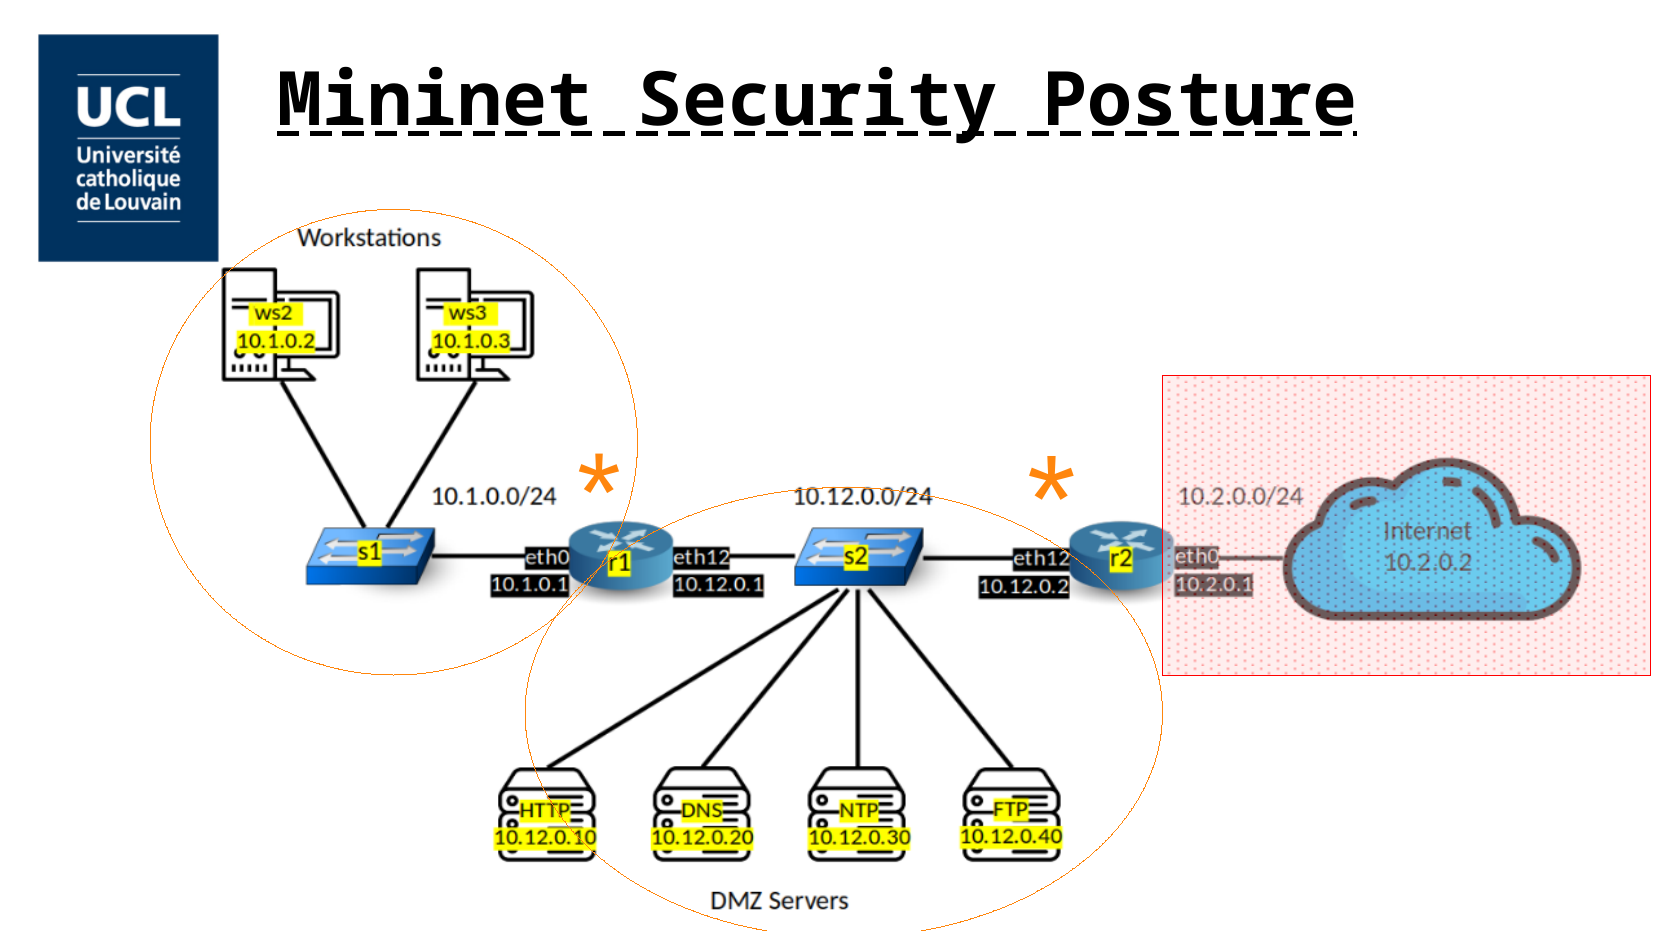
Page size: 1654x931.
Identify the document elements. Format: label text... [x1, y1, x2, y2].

text_box * [1012, 422, 1088, 577]
text_box * [562, 422, 638, 563]
text_box [1163, 375, 1650, 675]
text_box Mininet Security Posture [262, 37, 1576, 128]
picture [37, 33, 1613, 931]
